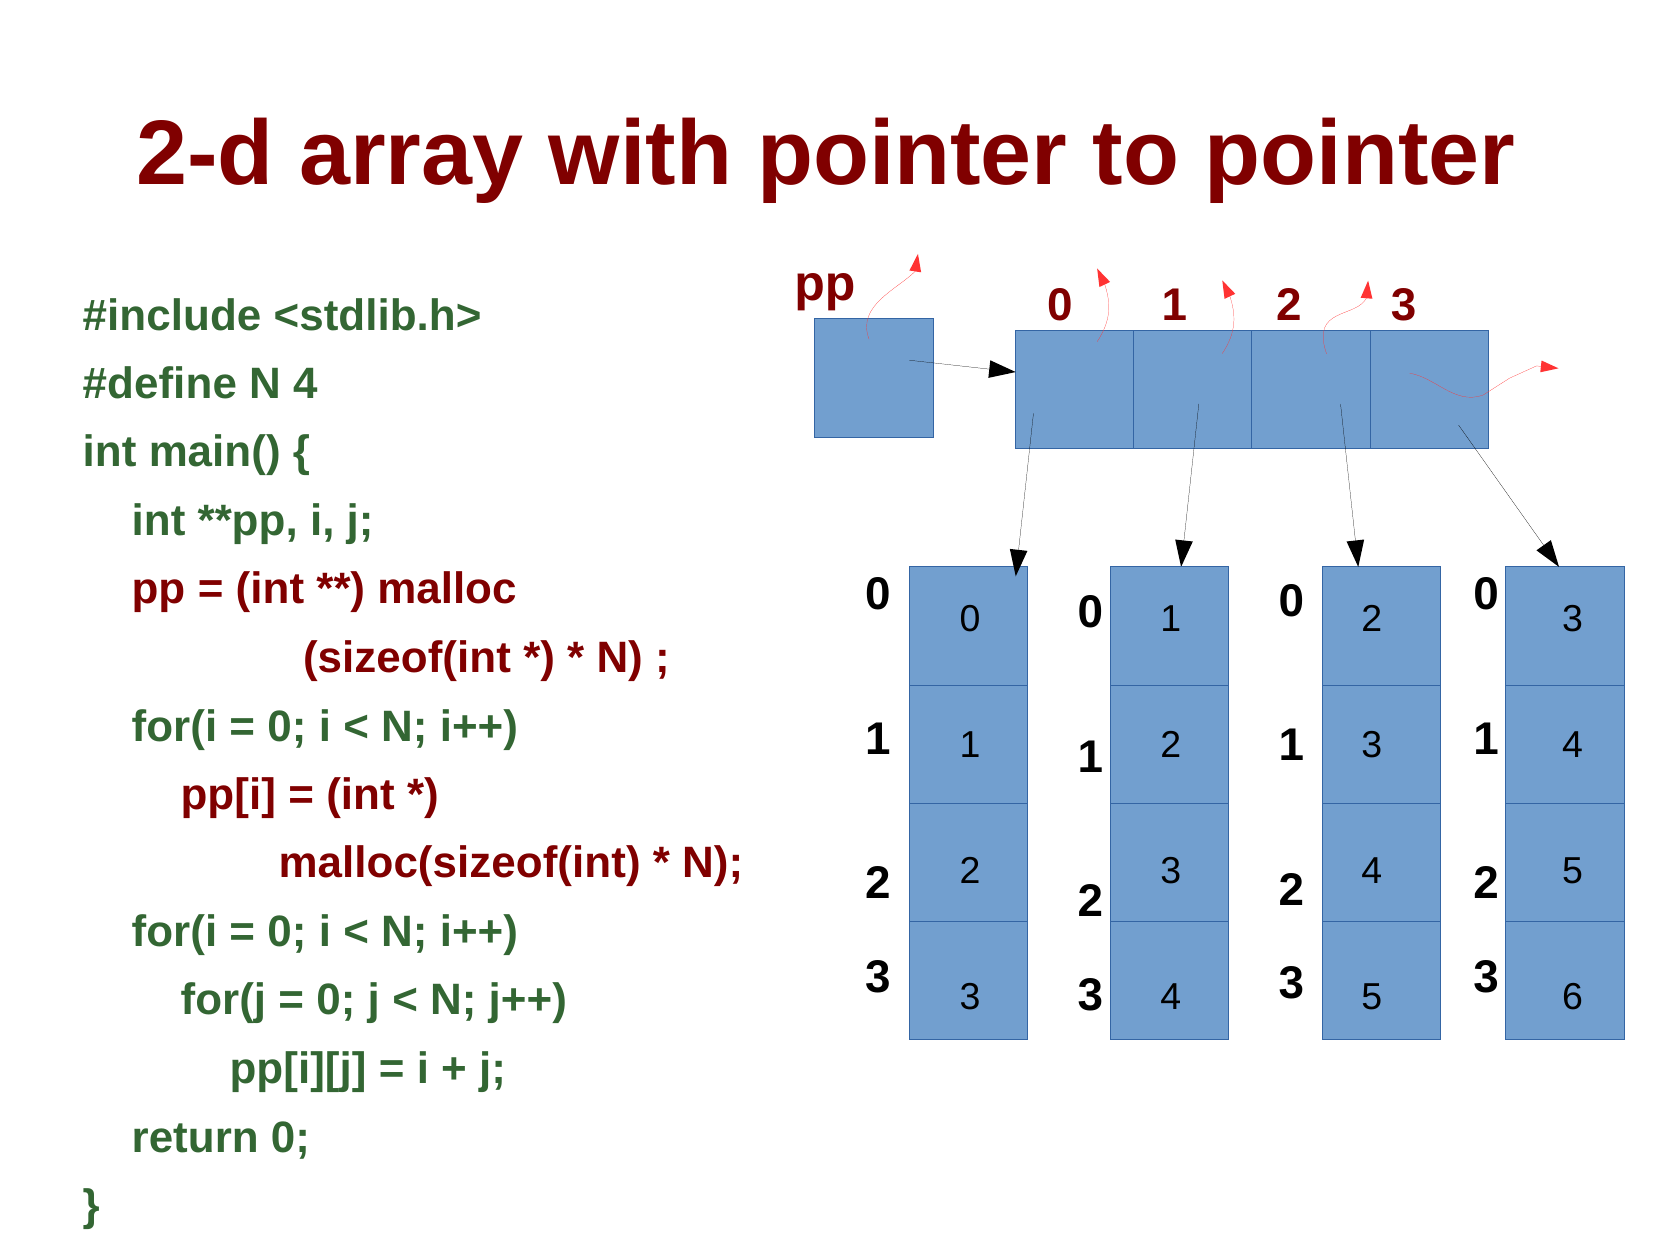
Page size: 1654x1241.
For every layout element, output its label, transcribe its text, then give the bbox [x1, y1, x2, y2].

text_box [909, 566, 1028, 1040]
text_box 0 1 2 3 [1062, 578, 1111, 1028]
text_box 0 1 2 3 [850, 561, 898, 1010]
text_box 0 1 2 3 [944, 590, 1004, 1026]
text_box [1322, 566, 1441, 1040]
text_box [814, 318, 934, 438]
text_box 2 3 4 5 [1346, 590, 1406, 1026]
title 2-d array with pointer to pointer [82, 49, 1571, 257]
text_box 3 4 5 6 [1547, 590, 1607, 1026]
text_box [1110, 566, 1229, 1040]
text_box 0 1 2 3 [1101, 271, 1489, 338]
text_box [1505, 566, 1625, 1040]
text_box pp [779, 248, 886, 378]
text_box 0 1 2 3 [1263, 567, 1312, 1016]
text_box 0 1 2 3 [1458, 561, 1506, 1010]
list #include <stdlib.h> #define N 4 int main() { int **pp, i, j; pp = (int **) malloc (sizeof(int *) * N) ; for(i = 0; i < N; i++) pp[i] = (int *) malloc(sizeof(int) * N); for(i = 0; i < N; i++) for(j = 0; j < N; j++) pp[i][j] = i + j; return 0; } [82, 290, 851, 1241]
text_box 0 1 2 3 [968, 271, 1108, 338]
text_box [1015, 338, 1489, 449]
text_box 1 2 3 4 [1145, 590, 1193, 1026]
